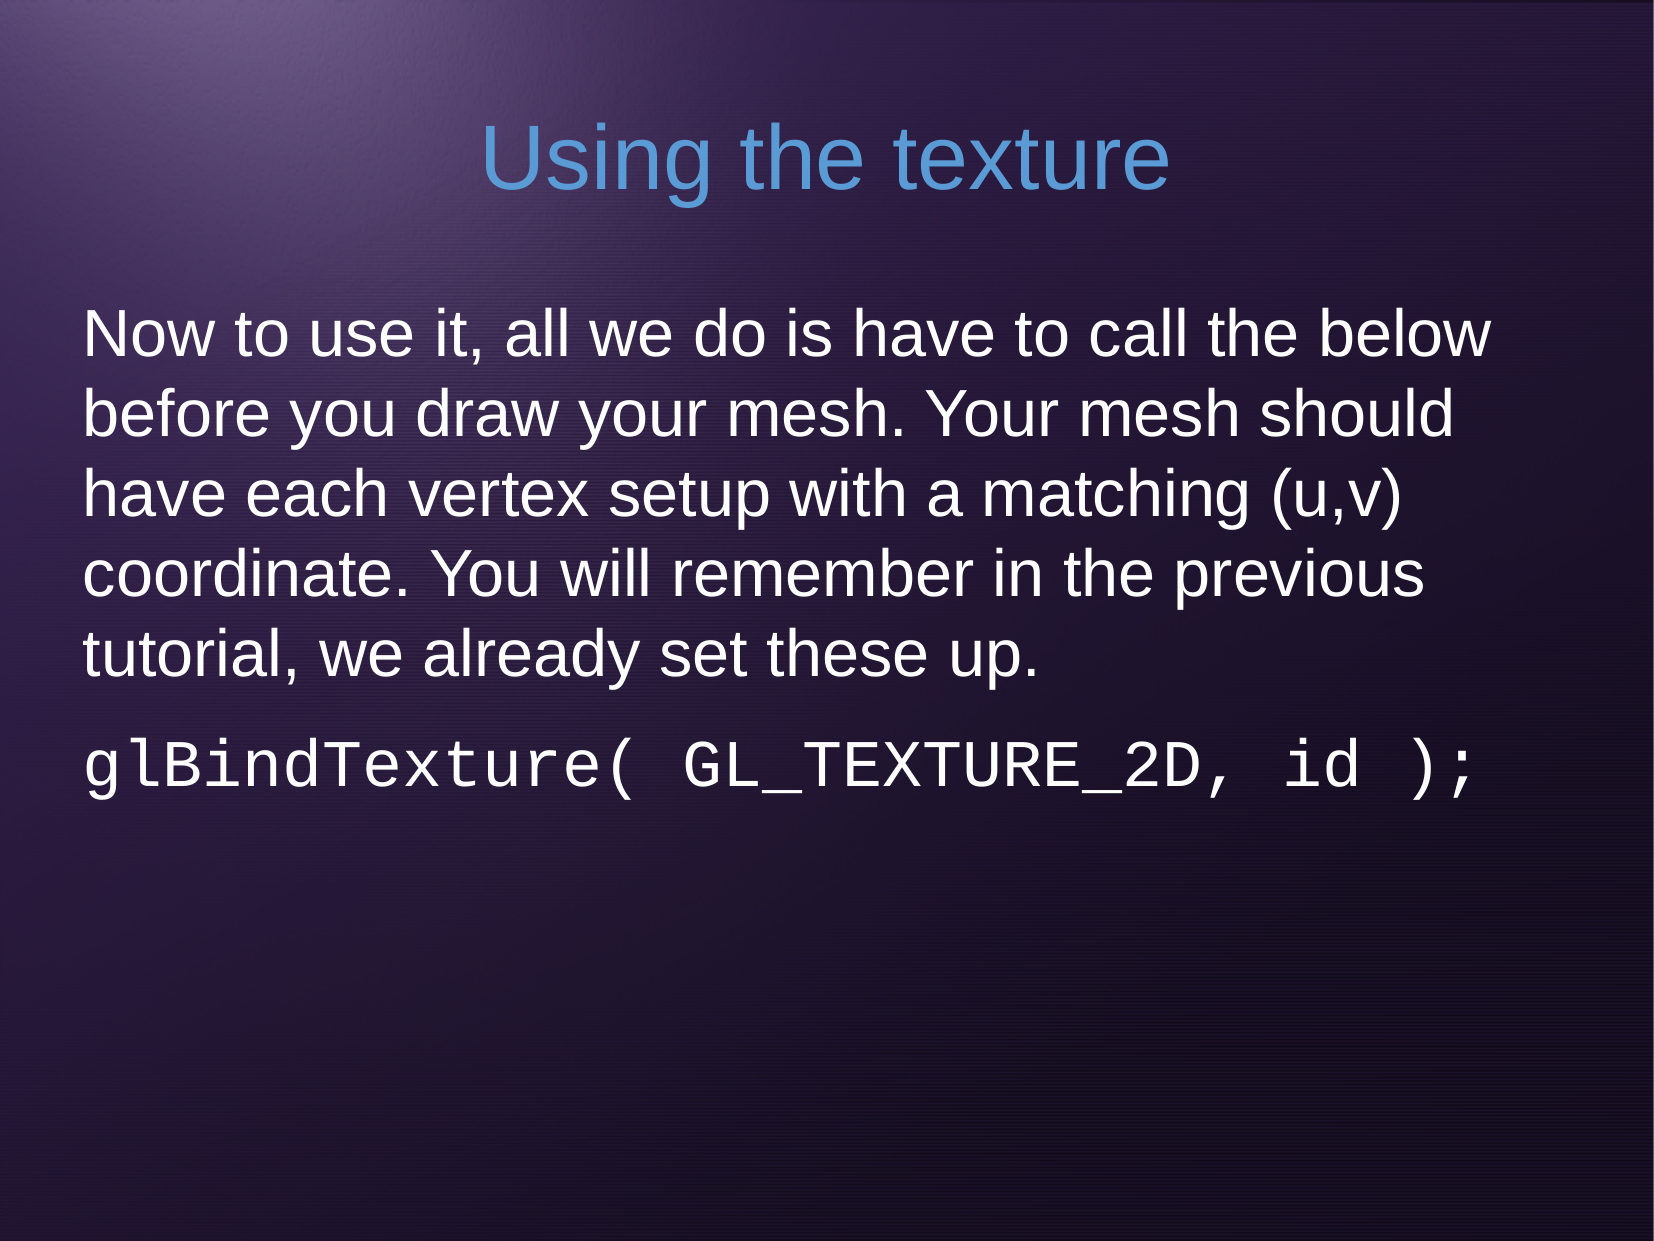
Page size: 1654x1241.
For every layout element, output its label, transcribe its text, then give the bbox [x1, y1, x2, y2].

title Using the texture [82, 49, 1571, 257]
picture [0, 0, 1654, 1241]
list Now to use it, all we do is have to call the below before you draw your mesh. Your mesh should have each vertex setup with a matching (u,v) coordinate. You will remember in the previous tutorial, we already set these up. glBindTexture( GL_TEXTURE_2D, id ); [82, 290, 1571, 1010]
